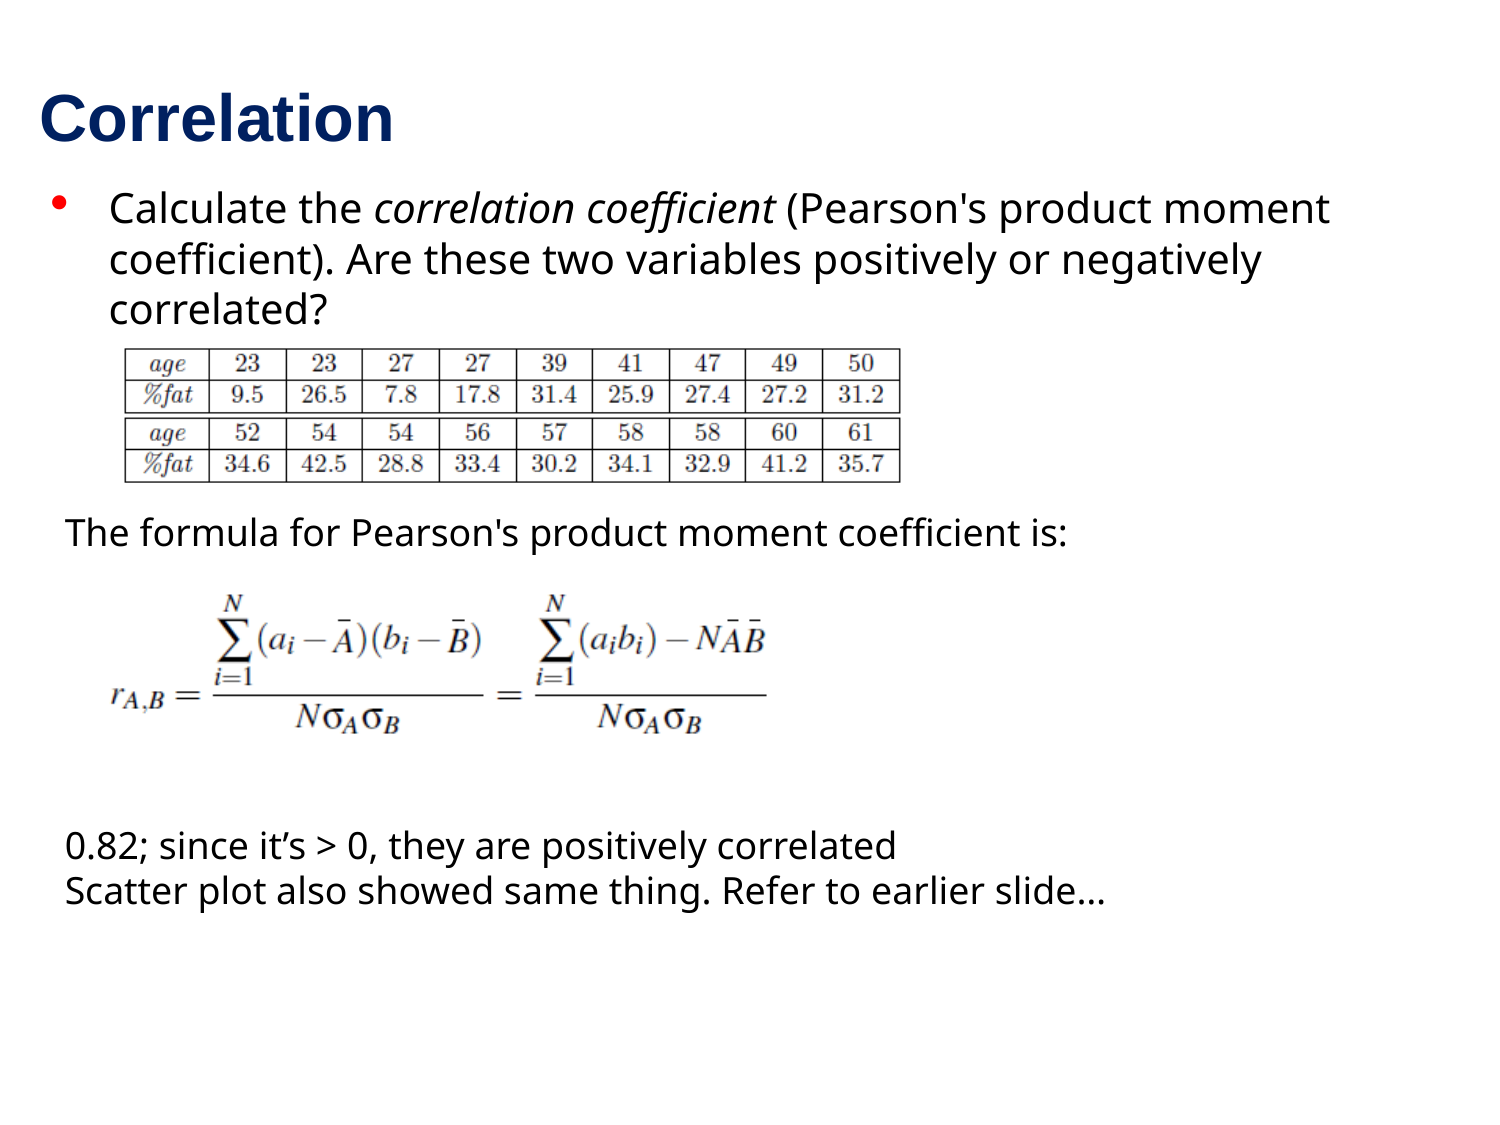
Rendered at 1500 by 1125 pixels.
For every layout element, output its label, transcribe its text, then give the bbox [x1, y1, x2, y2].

title Correlation [24, 24, 1096, 162]
list Calculate the correlation coefficient (Pearson's product moment coefficient). Are these two variables positively or negatively correlated? [37, 174, 1387, 340]
text_box The formula for Pearson's product moment coefficient is: [50, 501, 1337, 562]
picture [118, 339, 906, 487]
picture [99, 587, 770, 737]
text_box 0.82; since it’s > 0, they are positively correlated Scatter plot also showed same thing. Refer to earlier slide… [50, 814, 1337, 920]
